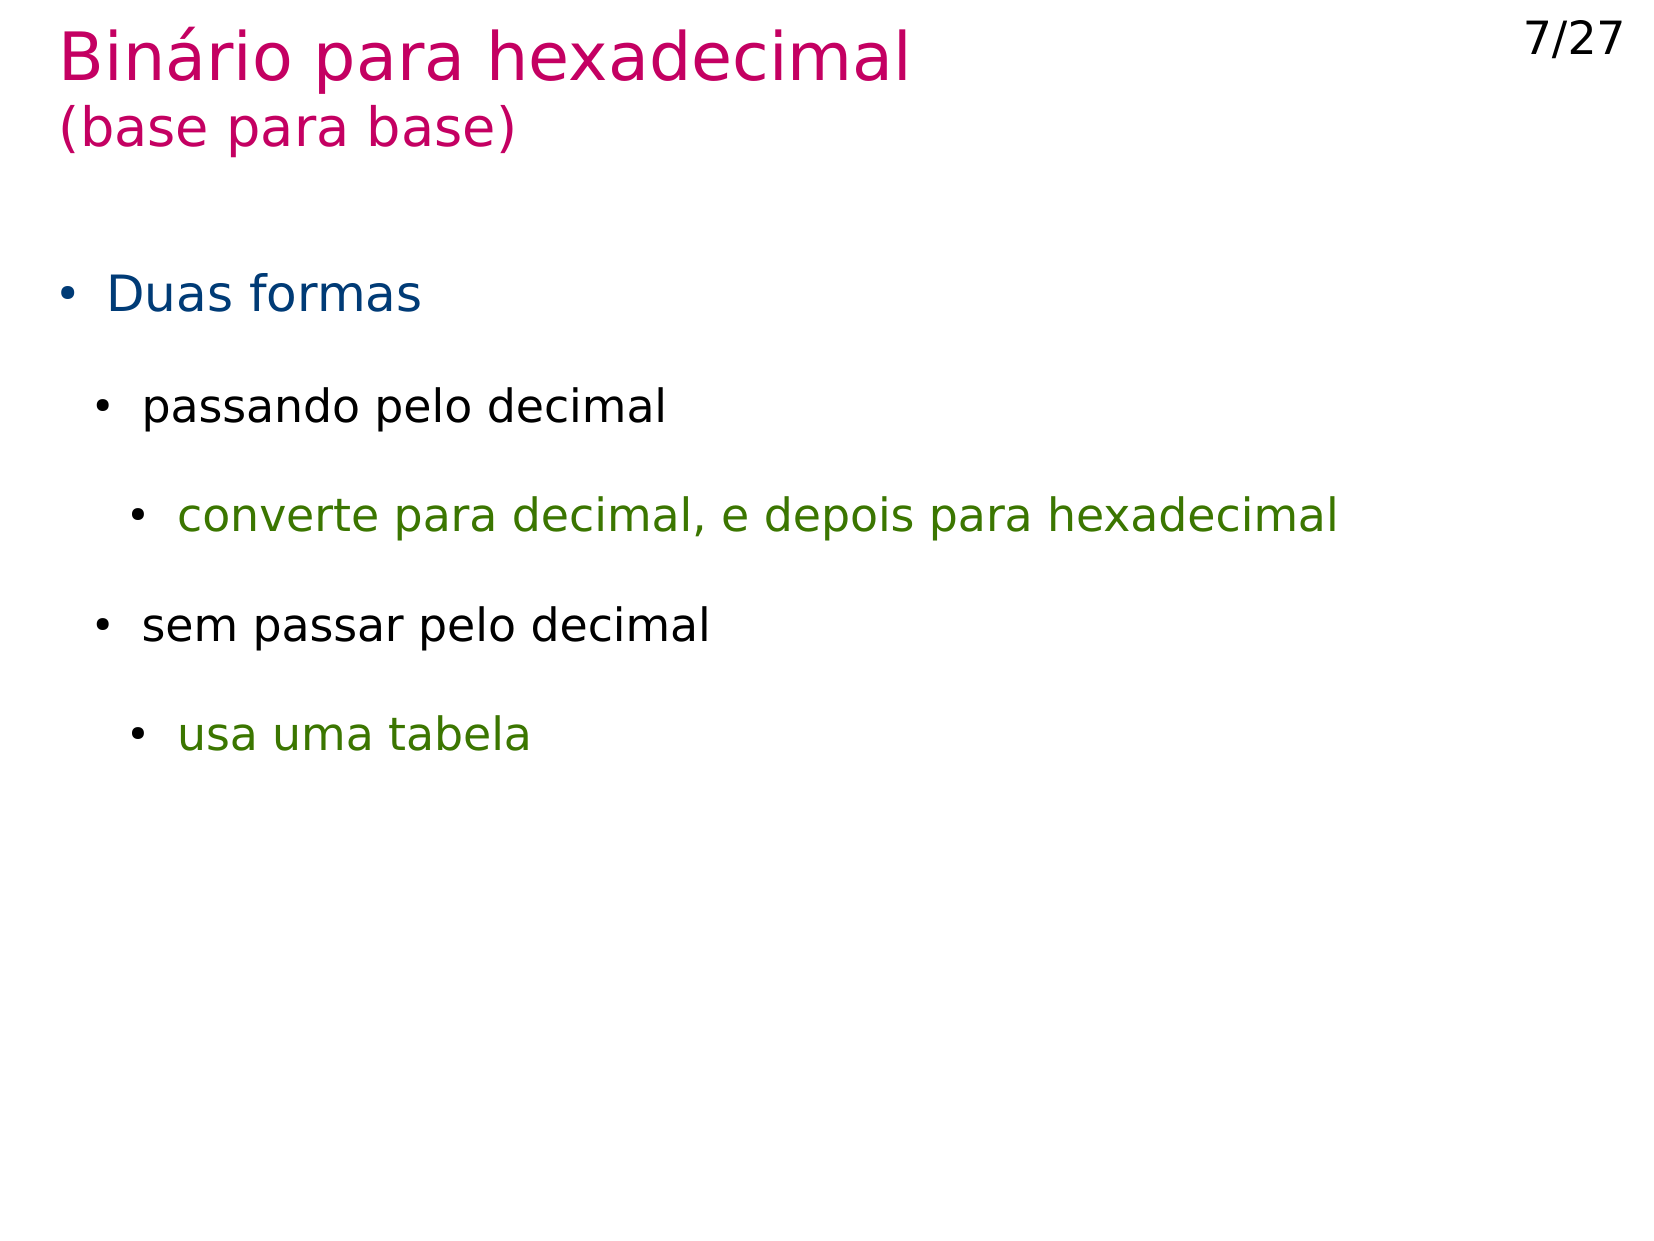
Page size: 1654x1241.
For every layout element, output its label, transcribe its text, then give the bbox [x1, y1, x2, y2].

title Binário para hexadecimal (base para base) [59, 18, 1625, 160]
list Duas formas passando pelo decimal converte para decimal, e depois para hexadecimal sem passar pelo decimal usa uma tabela [59, 236, 1625, 1211]
